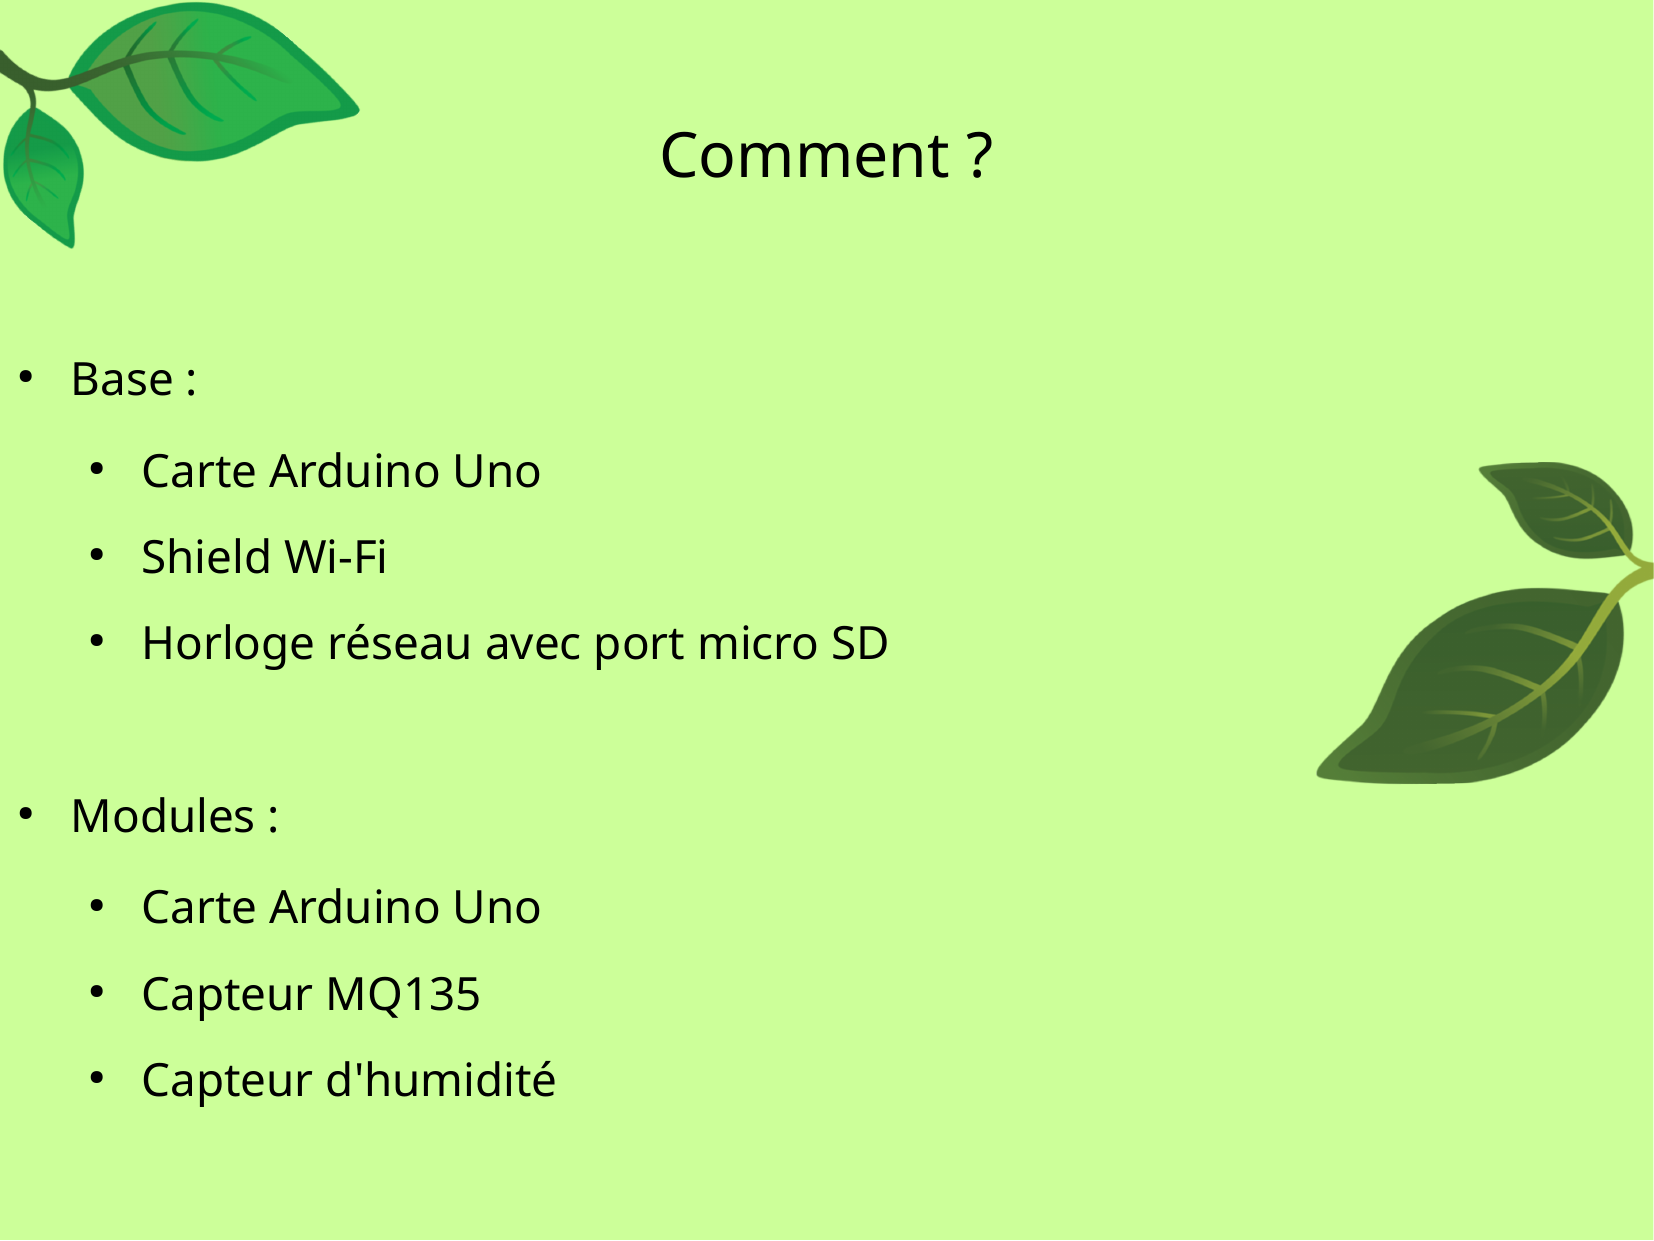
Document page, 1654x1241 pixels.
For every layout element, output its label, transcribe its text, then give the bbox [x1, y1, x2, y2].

title Comment ? [239, 49, 1571, 257]
list Base : Carte Arduino Uno Shield Wi-Fi Horloge réseau avec port micro SD Modules : Carte Arduino Uno Capteur MQ135 Capteur d'humidité [0, 318, 1489, 1138]
picture [0, 0, 366, 337]
picture [1316, 460, 1654, 786]
